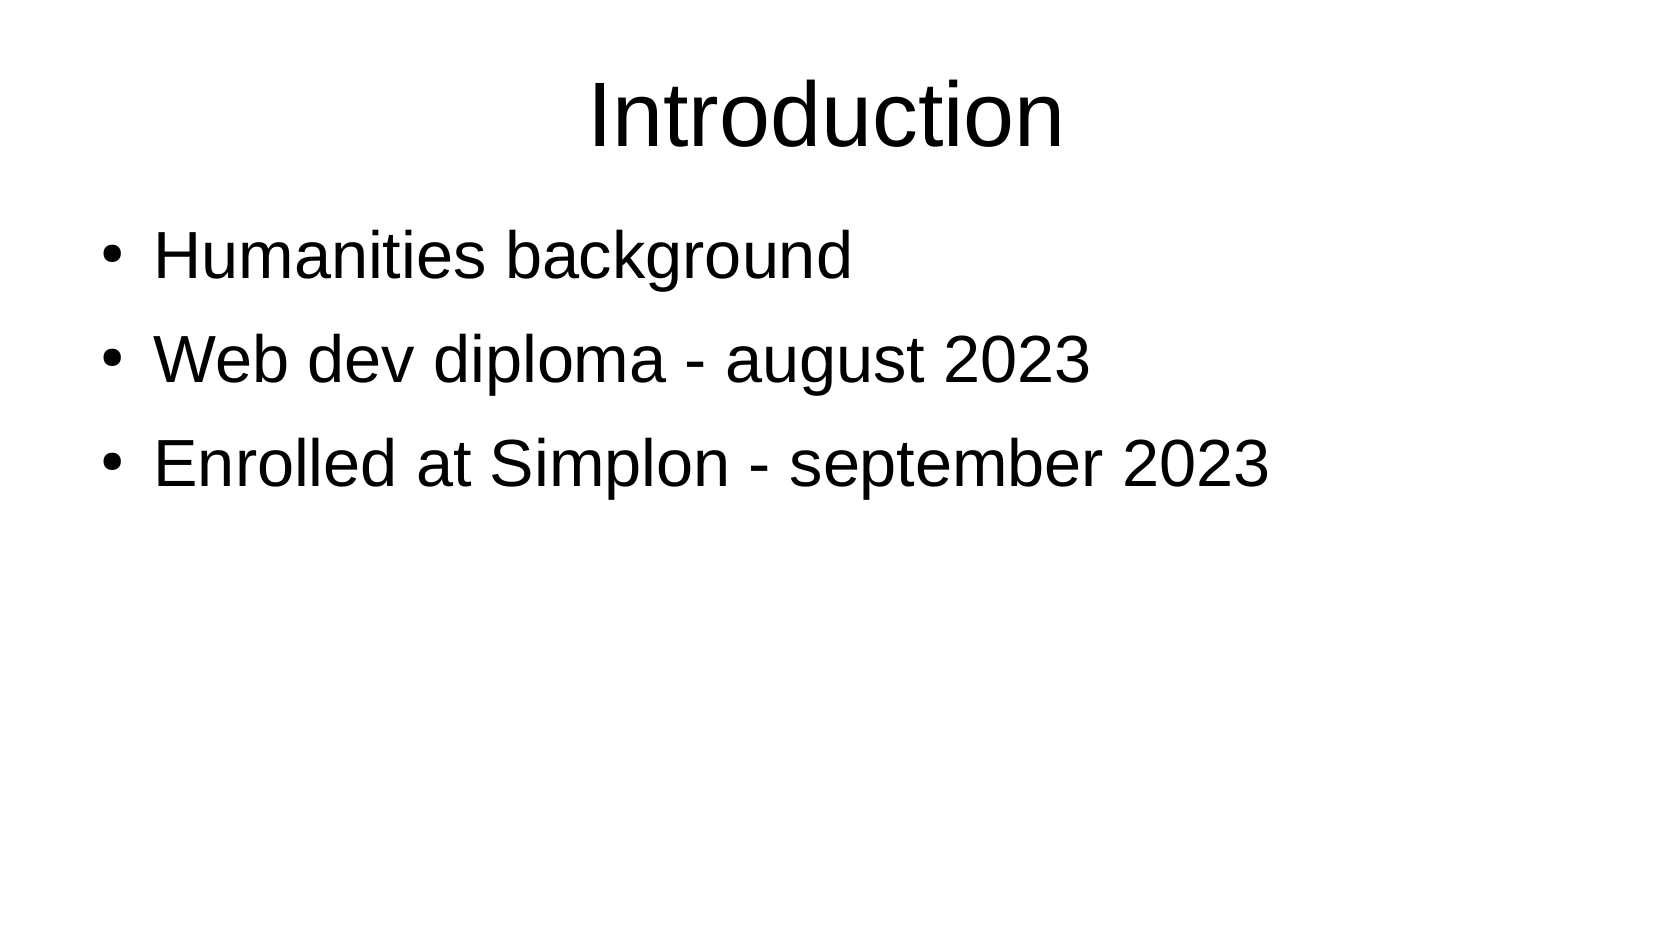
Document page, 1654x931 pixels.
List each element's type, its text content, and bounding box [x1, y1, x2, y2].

title Introduction [82, 37, 1571, 193]
list Humanities background Web dev diploma - august 2023 Enrolled at Simplon - september 2023 [82, 217, 1571, 758]
